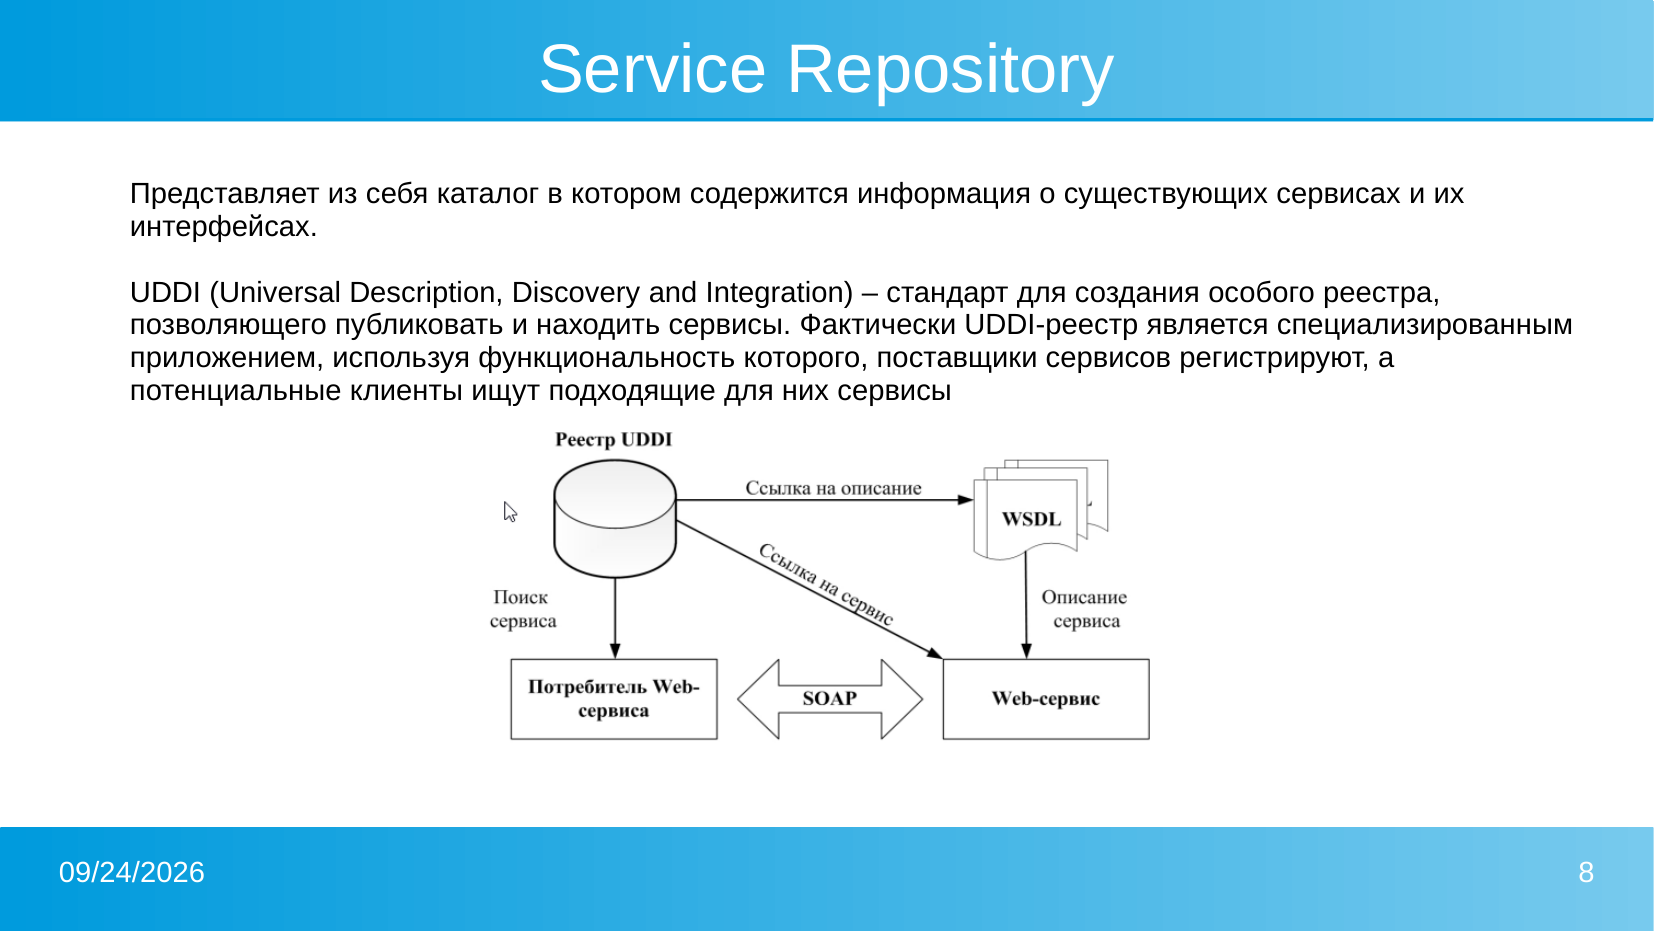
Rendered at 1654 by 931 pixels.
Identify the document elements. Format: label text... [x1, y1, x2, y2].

title Service Repository [59, 29, 1595, 108]
list Представляет из себя каталог в котором содержится информация о существующих сервисах и их интерфейсах. UDDI (Universal Description, Discovery and Integration) – стандарт для создания особого реестра, позволяющего публиковать и находить сервисы. Фактически UDDI-реестр является специализированным приложением, используя функциональность которого, поставщики сервисов регистрируют, а потенциальные клиенты ищут подходящие для них сервисы [59, 177, 1595, 768]
picture [467, 417, 1163, 751]
